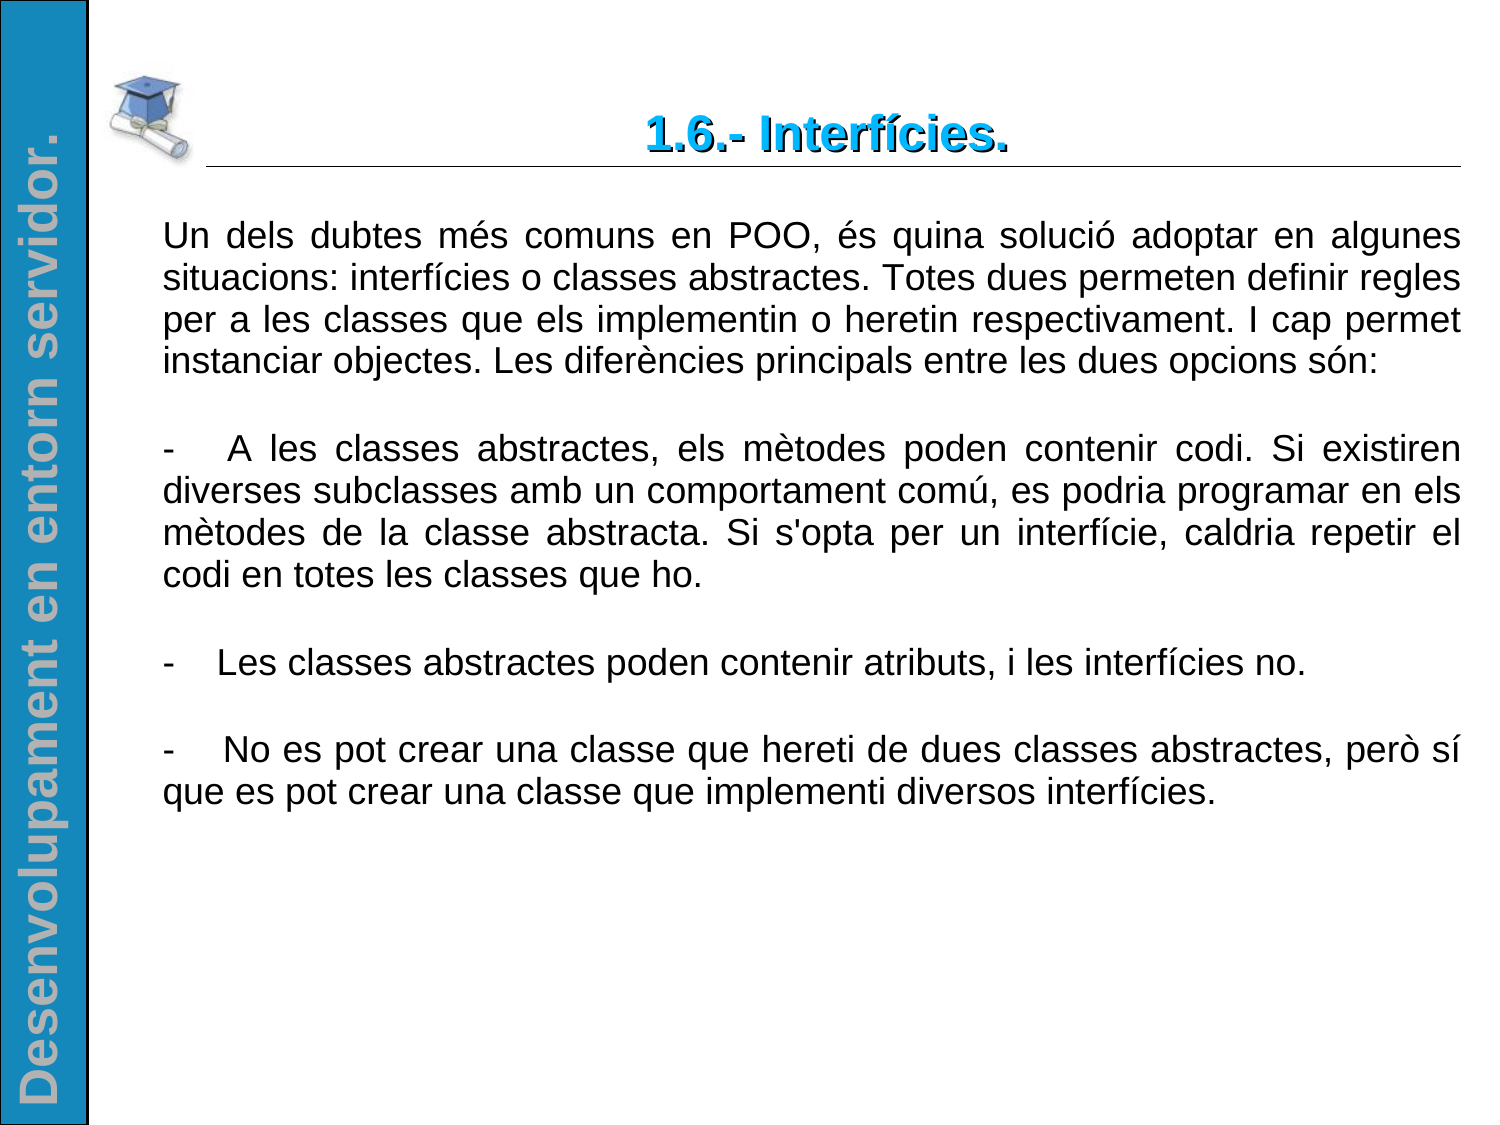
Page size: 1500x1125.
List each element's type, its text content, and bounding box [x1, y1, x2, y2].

picture [93, 61, 206, 174]
title 1.6.- Interfícies. [206, 88, 1447, 178]
text_box Un dels dubtes més comuns en POO, és quina solució adoptar en algunes situacions: interfícies o classes abstractes. Totes dues permeten definir regles per a les classes que els implementin o heretin respectivament. I cap permet instanciar objectes. Les diferències principals entre les dues opcions són: - A les classes abstractes, els mètodes poden contenir codi. Si existiren diverses subclasses amb un comportament comú, es podria programar en els mètodes de la classe abstracta. Si s'opta per un interfície, caldria repetir el codi en totes les classes que ho. - Les classes abstractes poden contenir atributs, i les interfícies no. - No es pot crear una classe que hereti de dues classes abstractes, però sí que es pot crear una classe que implementi diversos interfícies. [147, 206, 1477, 820]
